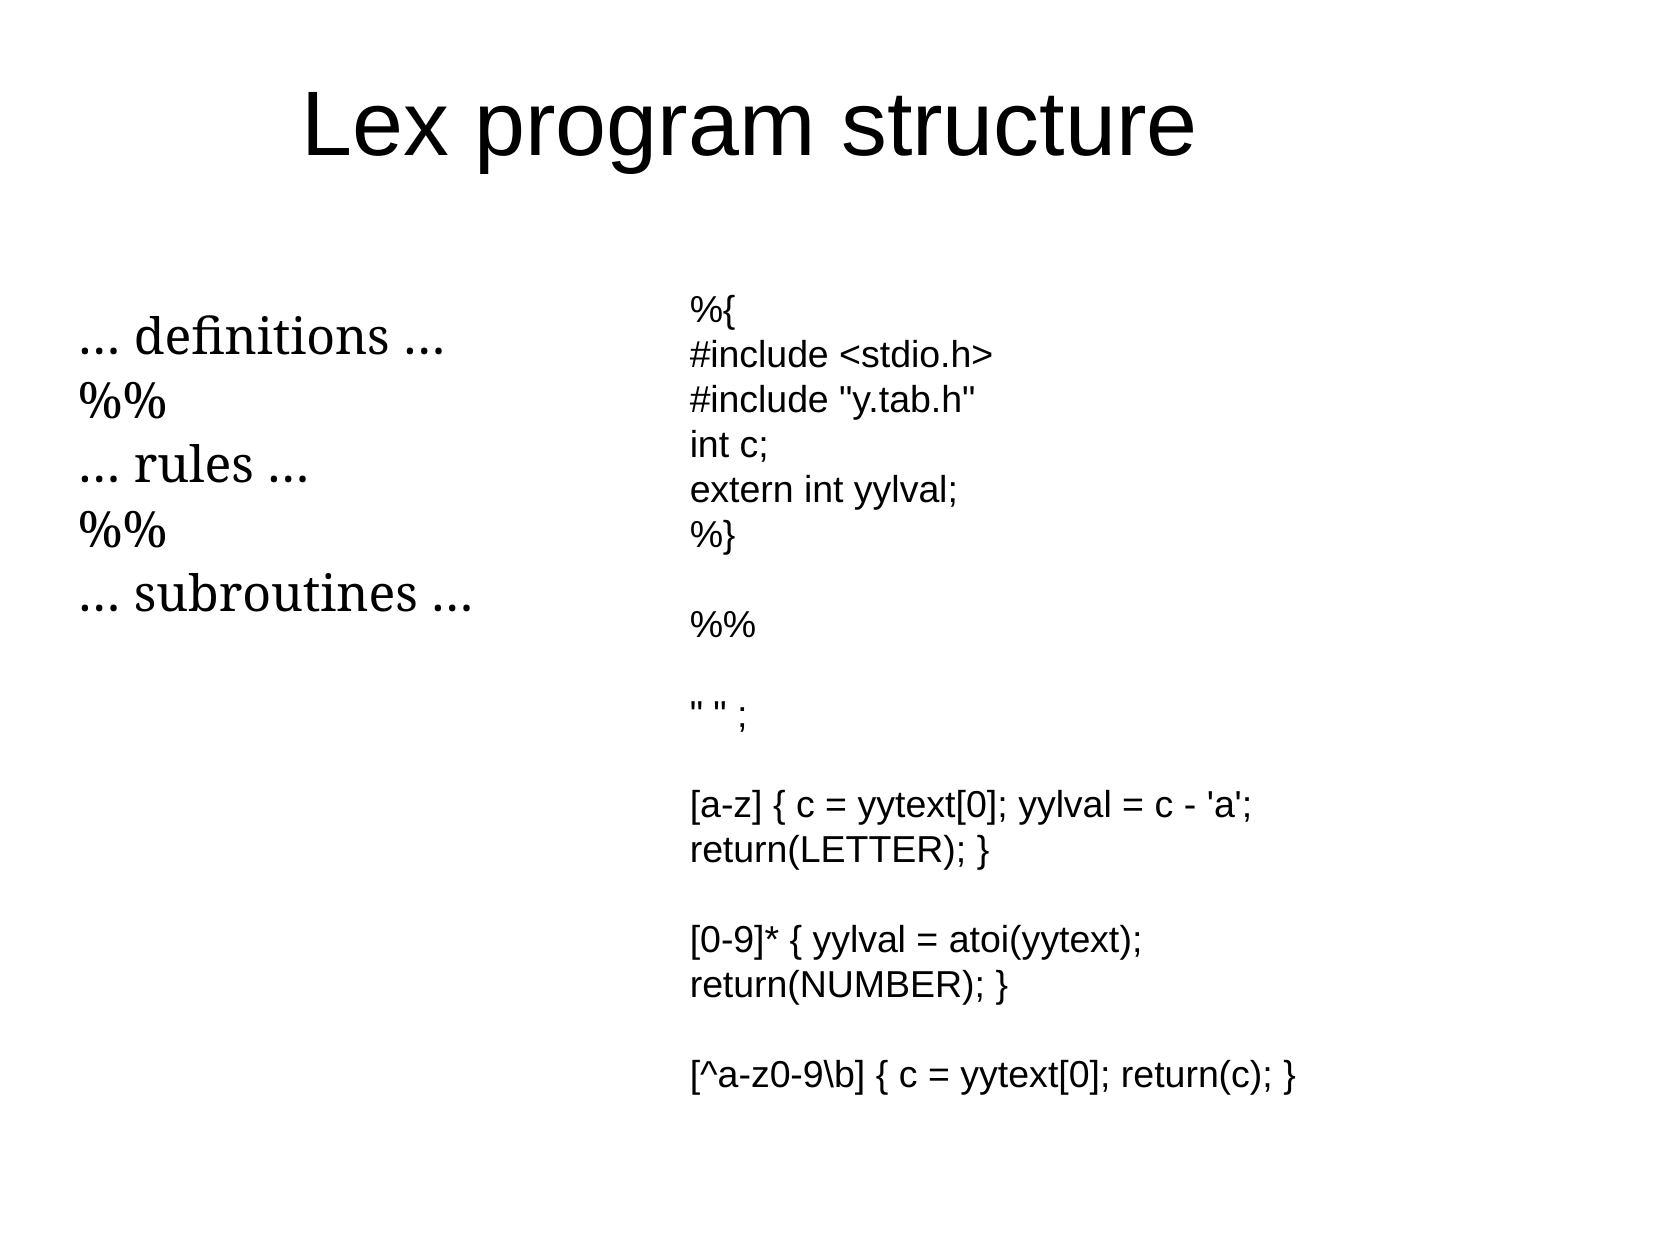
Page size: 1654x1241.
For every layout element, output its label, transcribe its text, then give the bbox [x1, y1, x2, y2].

text_box %{ #include <stdio.h> #include "y.tab.h" int c; extern int yylval; %} %% " " ; [a-z] { c = yytext[0]; yylval = c - 'a'; return(LETTER); } [0-9]* { yylval = atoi(yytext); return(NUMBER); } [^a-z0-9\b] { c = yytext[0]; return(c); } [675, 187, 1424, 1103]
text_box … definitions … %% … rules … %% … subroutines … [62, 187, 501, 525]
text_box Lex program structure [75, 24, 1426, 213]
